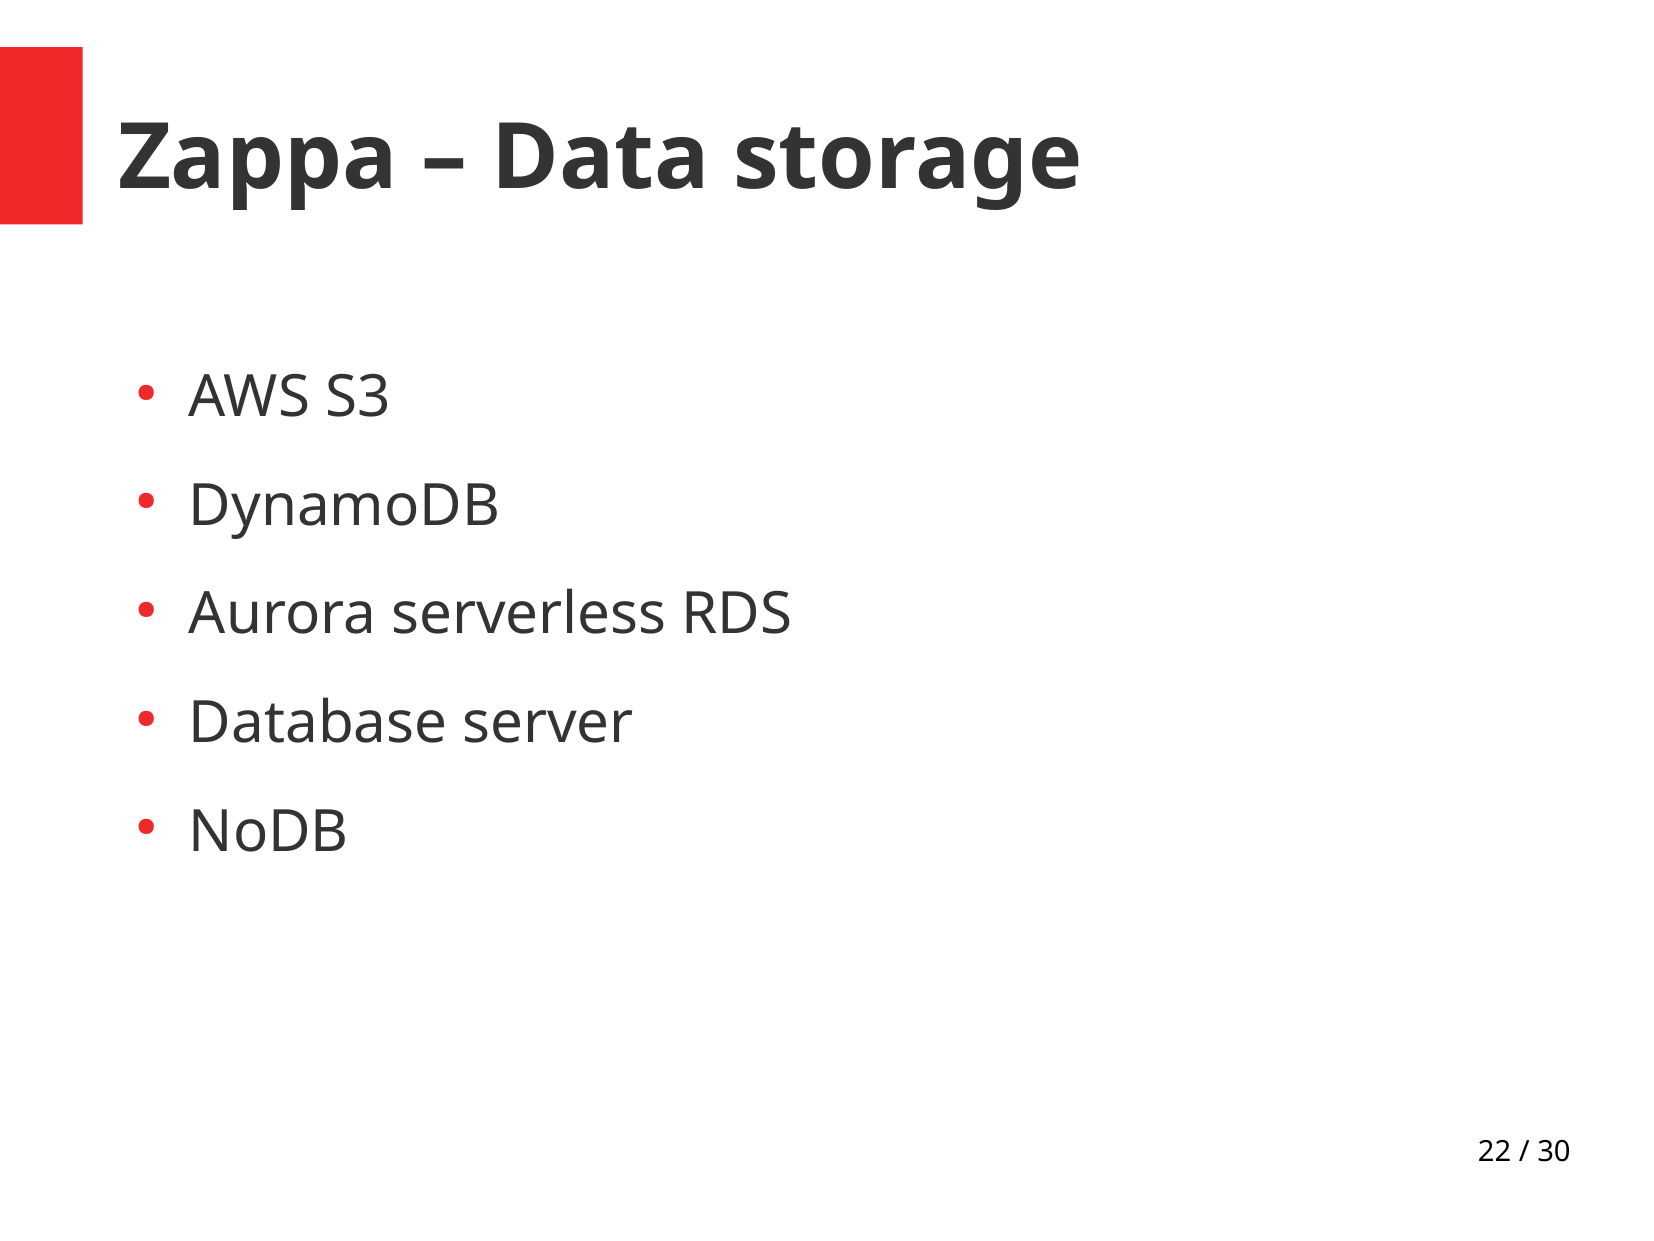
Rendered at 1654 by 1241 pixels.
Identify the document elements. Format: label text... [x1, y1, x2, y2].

title Zappa – Data storage [118, 49, 1571, 257]
list AWS S3 DynamoDB Aurora serverless RDS Database server NoDB [118, 354, 1536, 1074]
